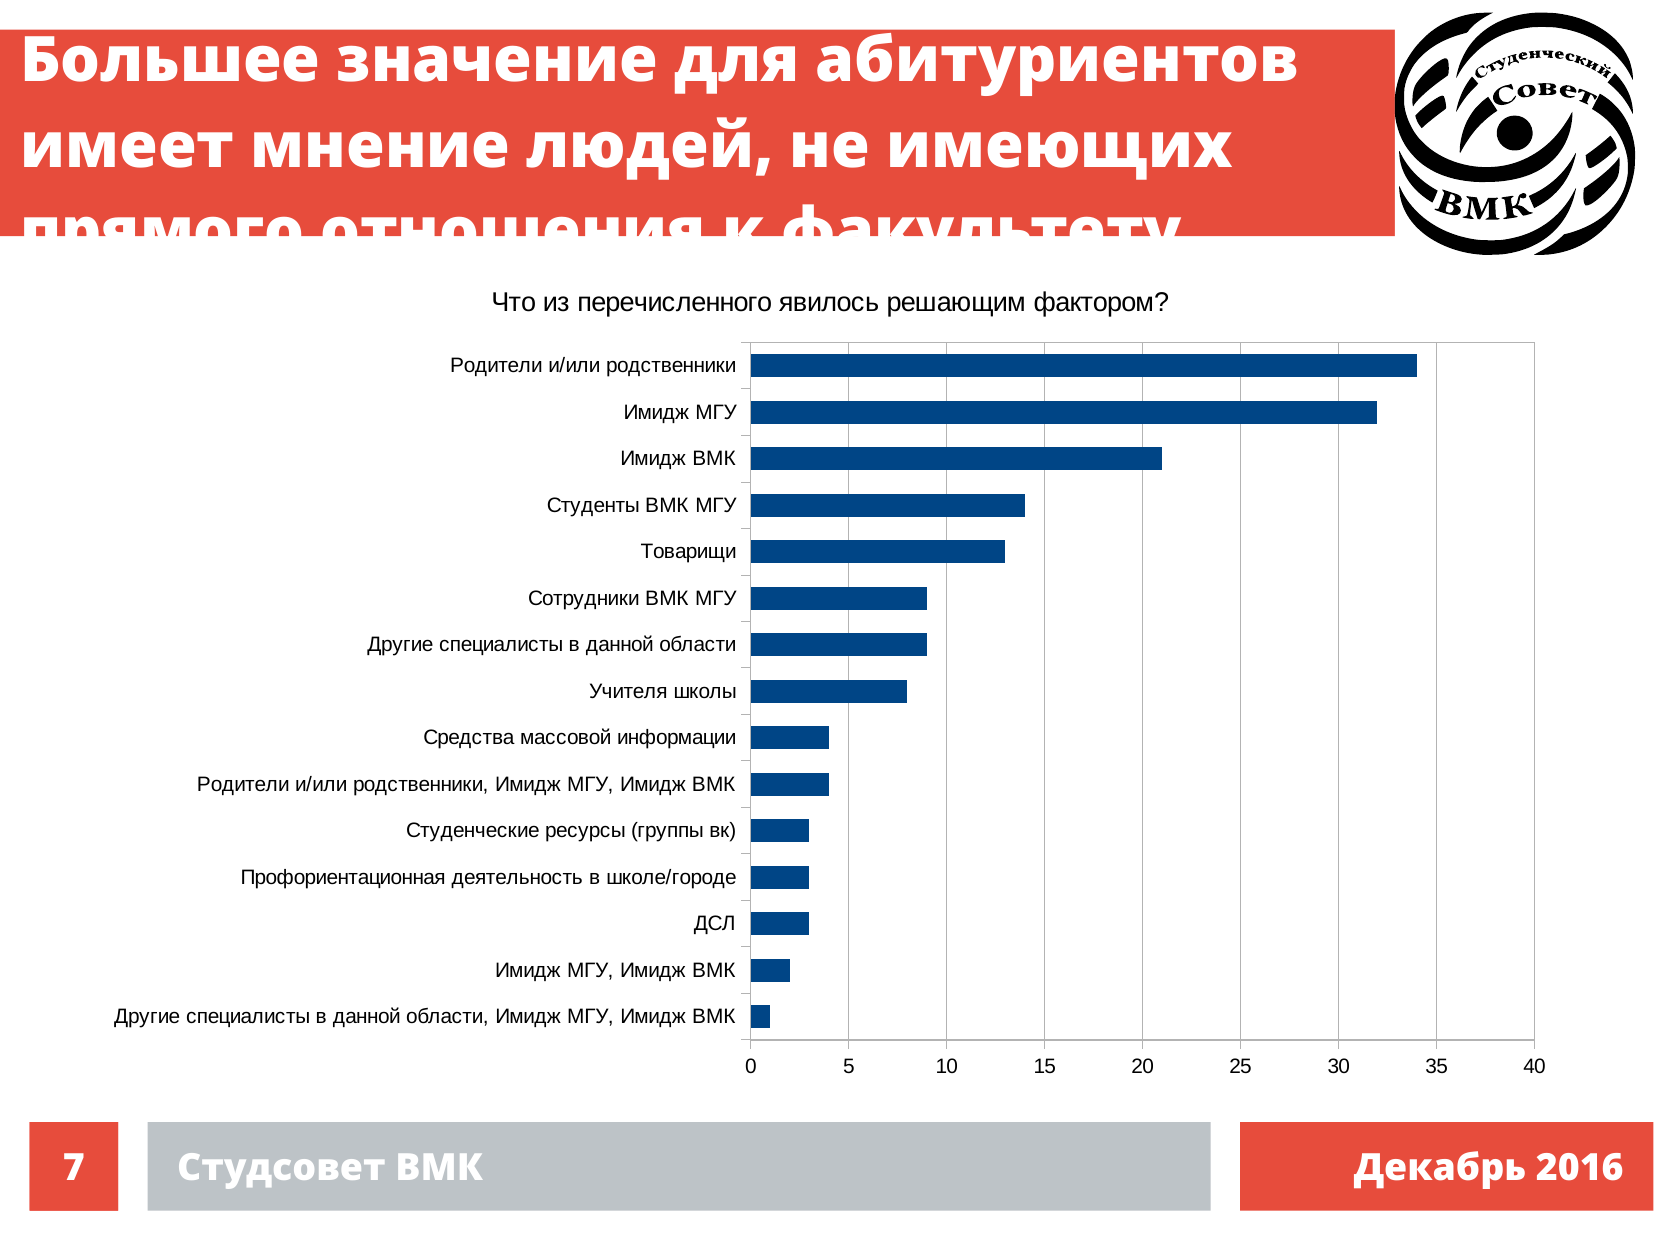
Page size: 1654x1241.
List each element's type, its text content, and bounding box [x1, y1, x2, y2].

title Большее значение для абитуриентов имеет мнение людей, не имеющих прямого отношения к факультету [0, 15, 1394, 248]
chart [84, 255, 1576, 1096]
picture [1394, 12, 1636, 255]
